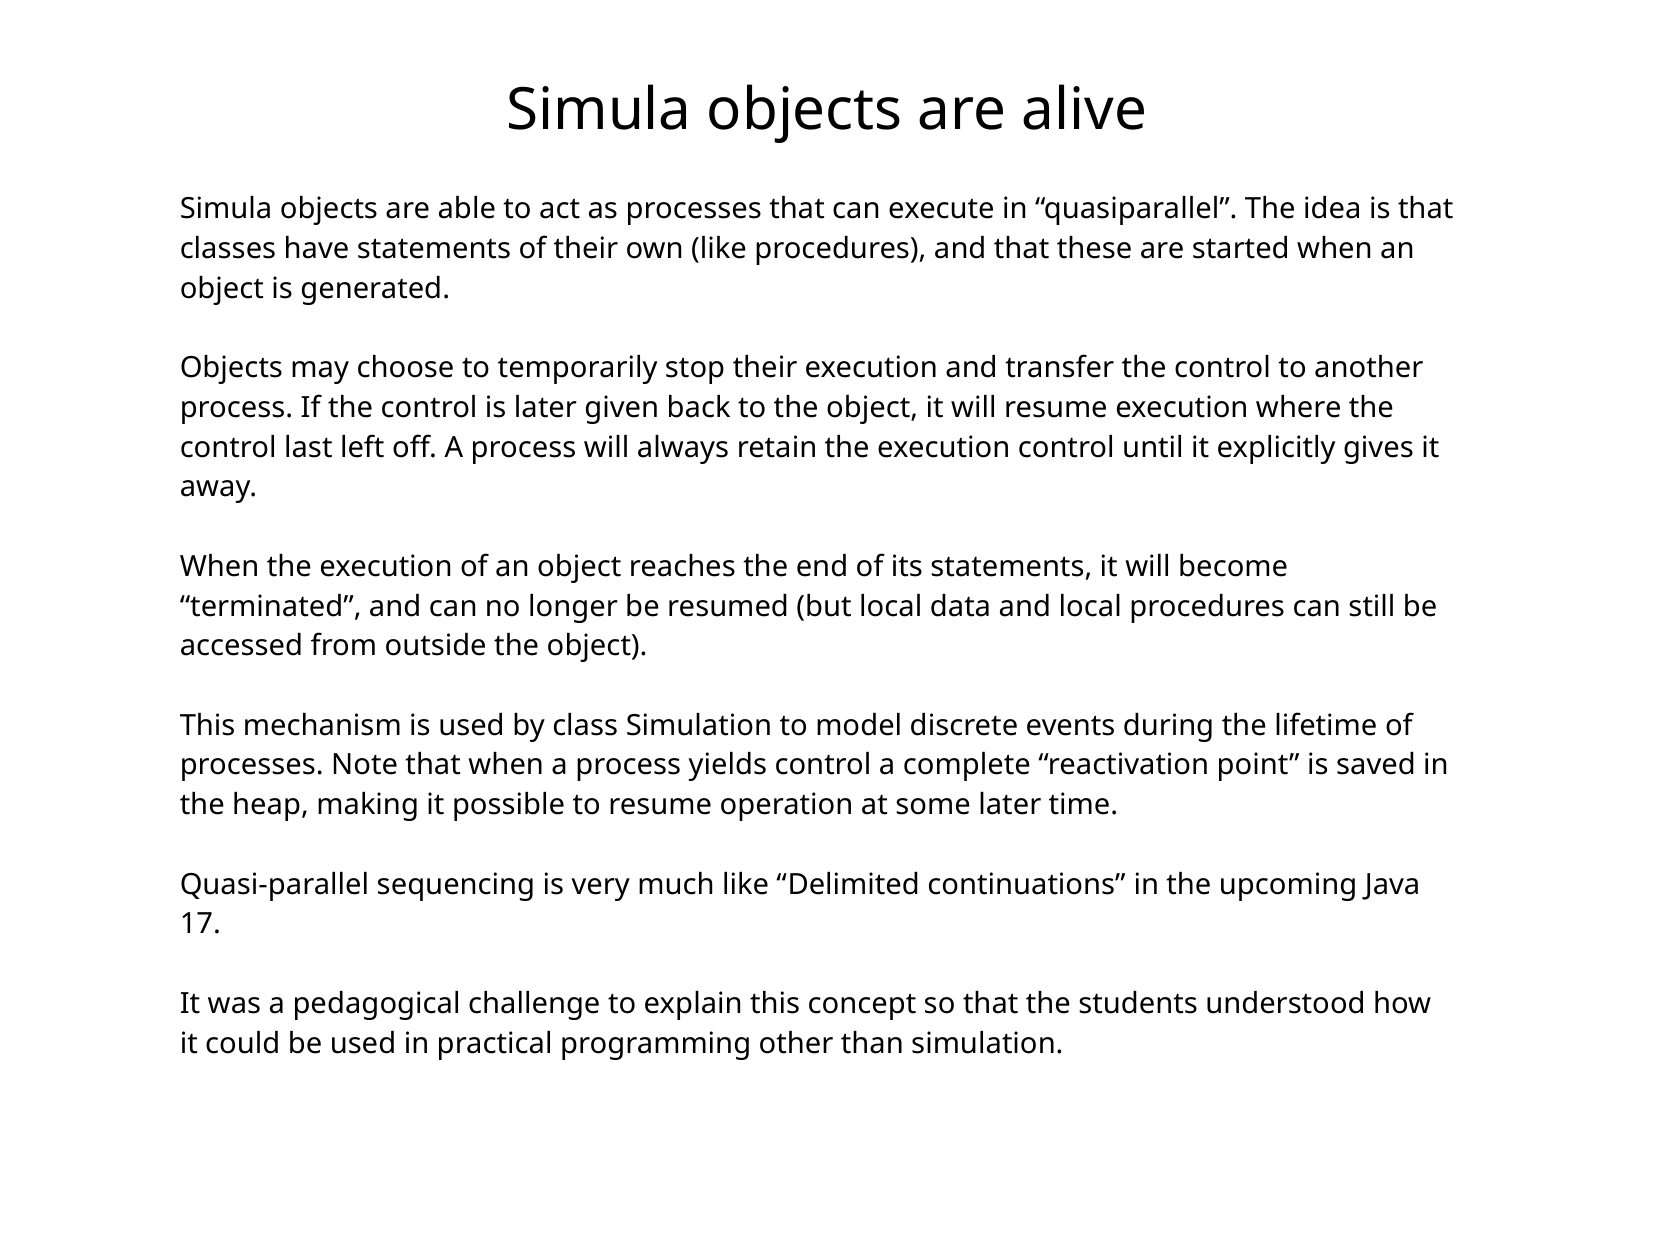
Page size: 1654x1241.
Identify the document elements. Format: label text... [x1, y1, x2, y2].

text_box Simula objects are able to act as processes that can execute in “quasiparallel”. The idea is that classes have statements of their own (like procedures), and that these are started when an object is generated. Objects may choose to temporarily stop their execution and transfer the control to another process. If the control is later given back to the object, it will resume execution where the control last left off. A process will always retain the execution control until it explicitly gives it away. When the execution of an object reaches the end of its statements, it will become “terminated”, and can no longer be resumed (but local data and local procedures can still be accessed from outside the object). This mechanism is used by class Simulation to model discrete events during the lifetime of processes. Note that when a process yields control a complete “reactivation point” is saved in the heap, making it possible to resume operation at some later time. Quasi-parallel sequencing is very much like “Delimited continuations” in the upcoming Java 17. It was a pedagogical challenge to explain this concept so that the students understood how it could be used in practical programming other than simulation. [165, 180, 1471, 1133]
title Simula objects are alive [82, 49, 1571, 166]
